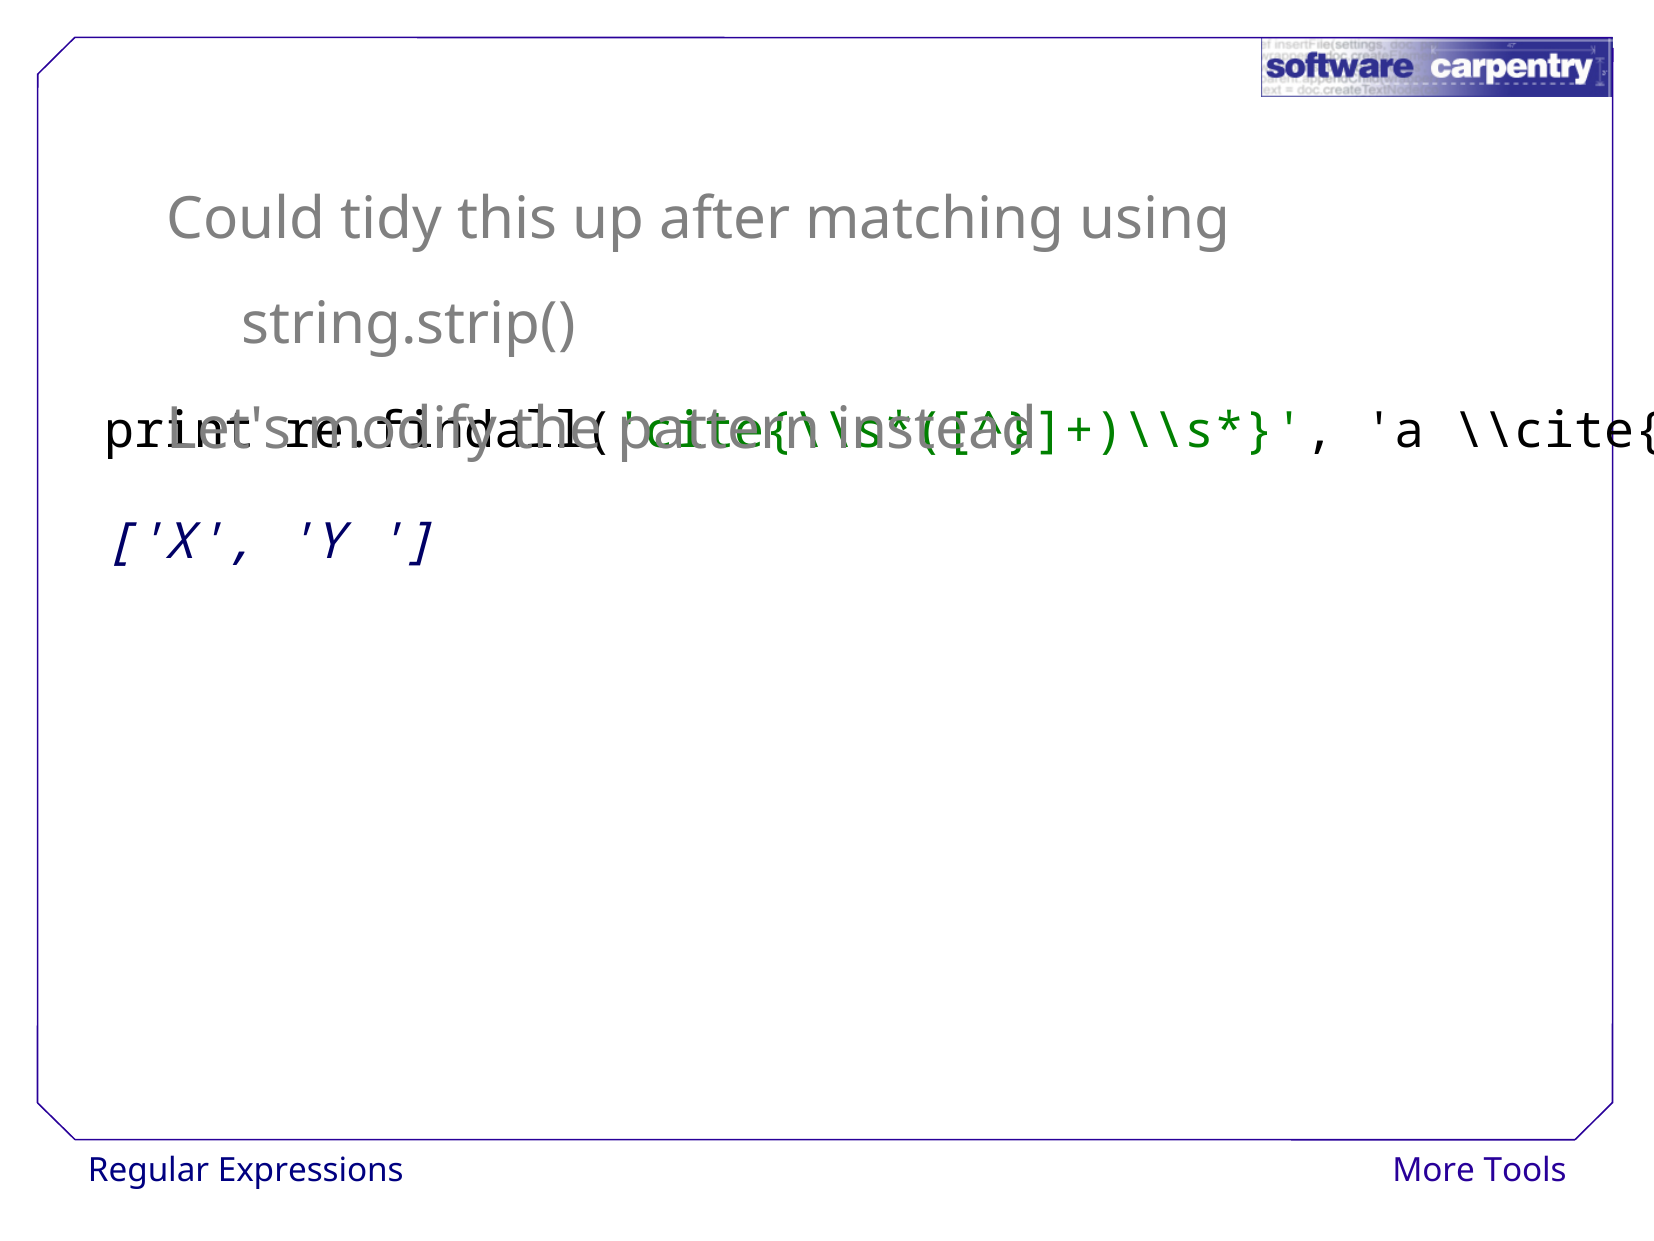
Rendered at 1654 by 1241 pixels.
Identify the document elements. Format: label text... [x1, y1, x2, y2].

picture [1261, 39, 1613, 97]
text_box print re.findall('cite{\\s*([^}]+)\\s*}', 'a \\cite{ X} b \\cite{Y } c') ['X', 'Y '] [89, 395, 1511, 583]
text_box Could tidy this up after matching using string.strip() Let's modify the pattern instead [151, 138, 1530, 469]
